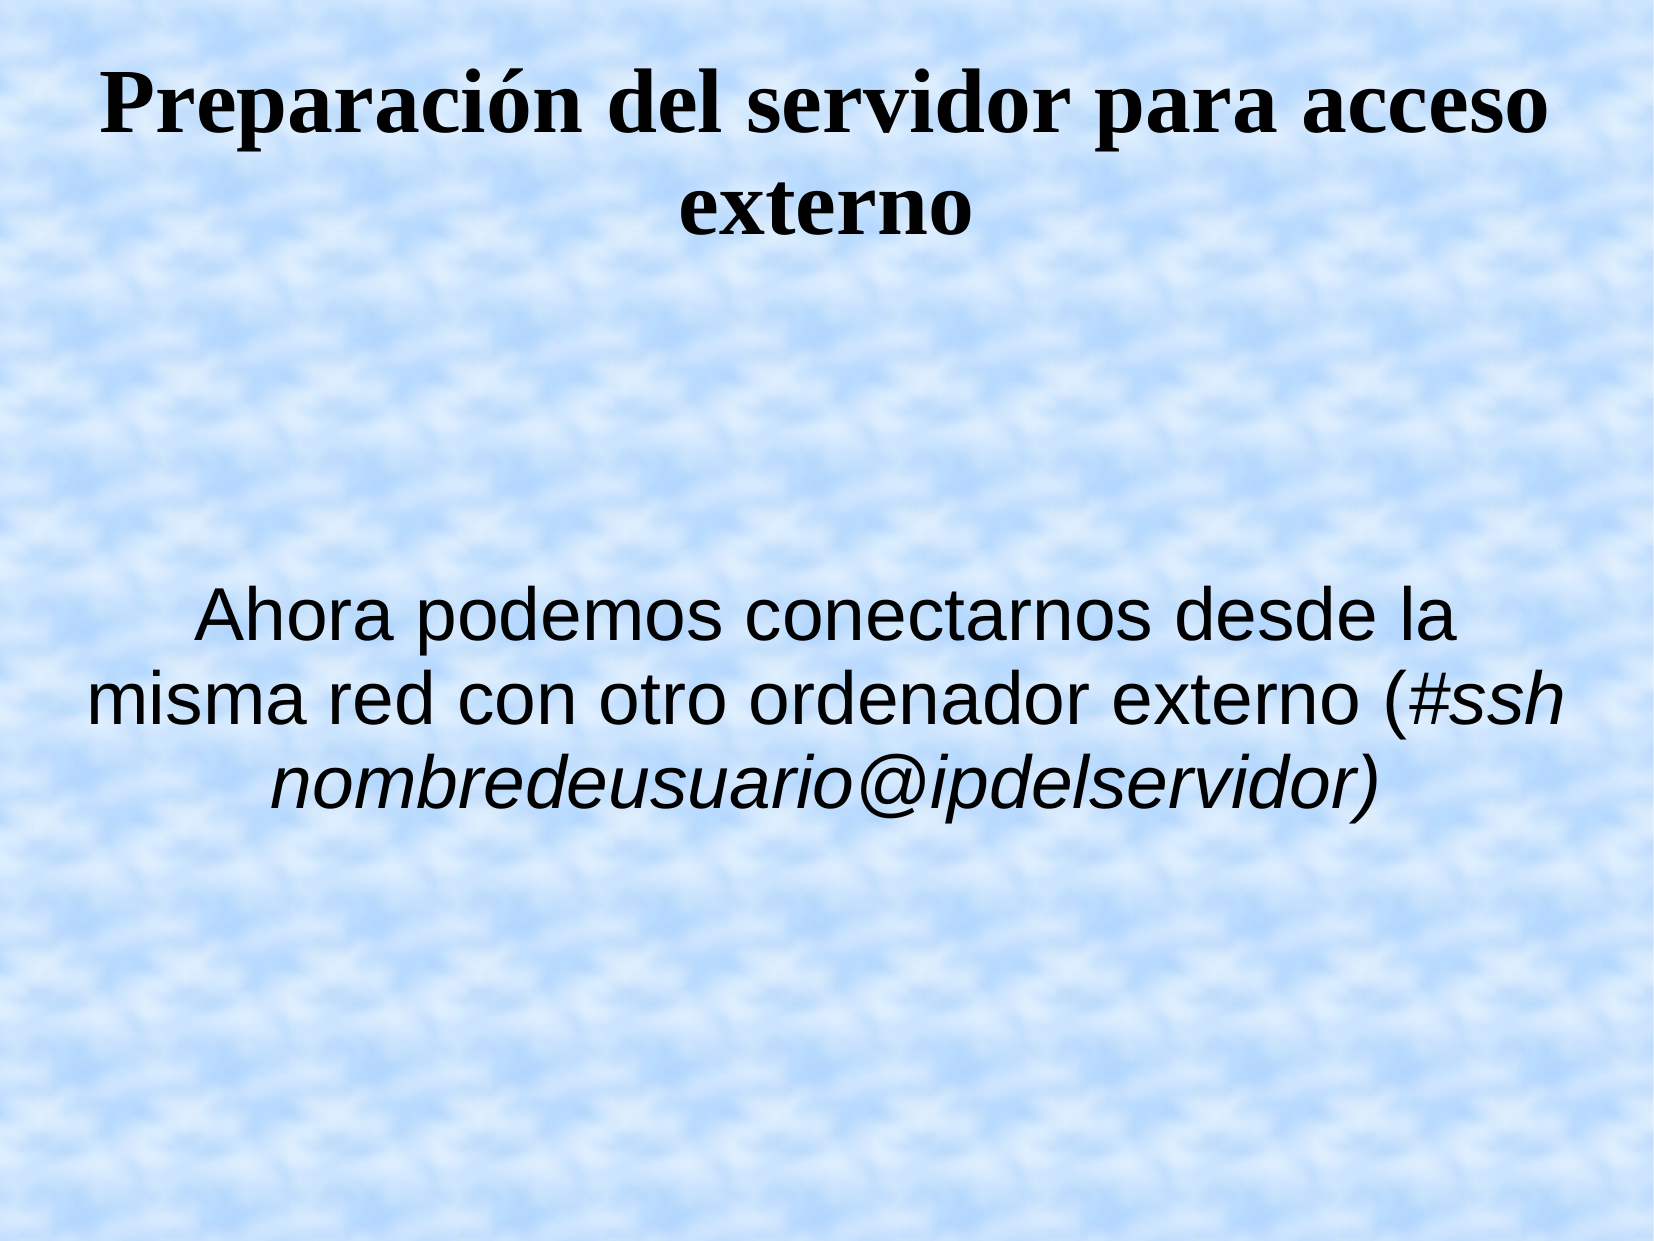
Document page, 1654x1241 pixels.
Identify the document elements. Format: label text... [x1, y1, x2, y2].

picture [0, 0, 1654, 1241]
subtitle Ahora podemos conectarnos desde la misma red con otro ordenador externo (#ssh nombredeusuario@ipdelservidor) [82, 297, 1571, 1102]
title Preparación del servidor para acceso externo [82, 33, 1571, 273]
